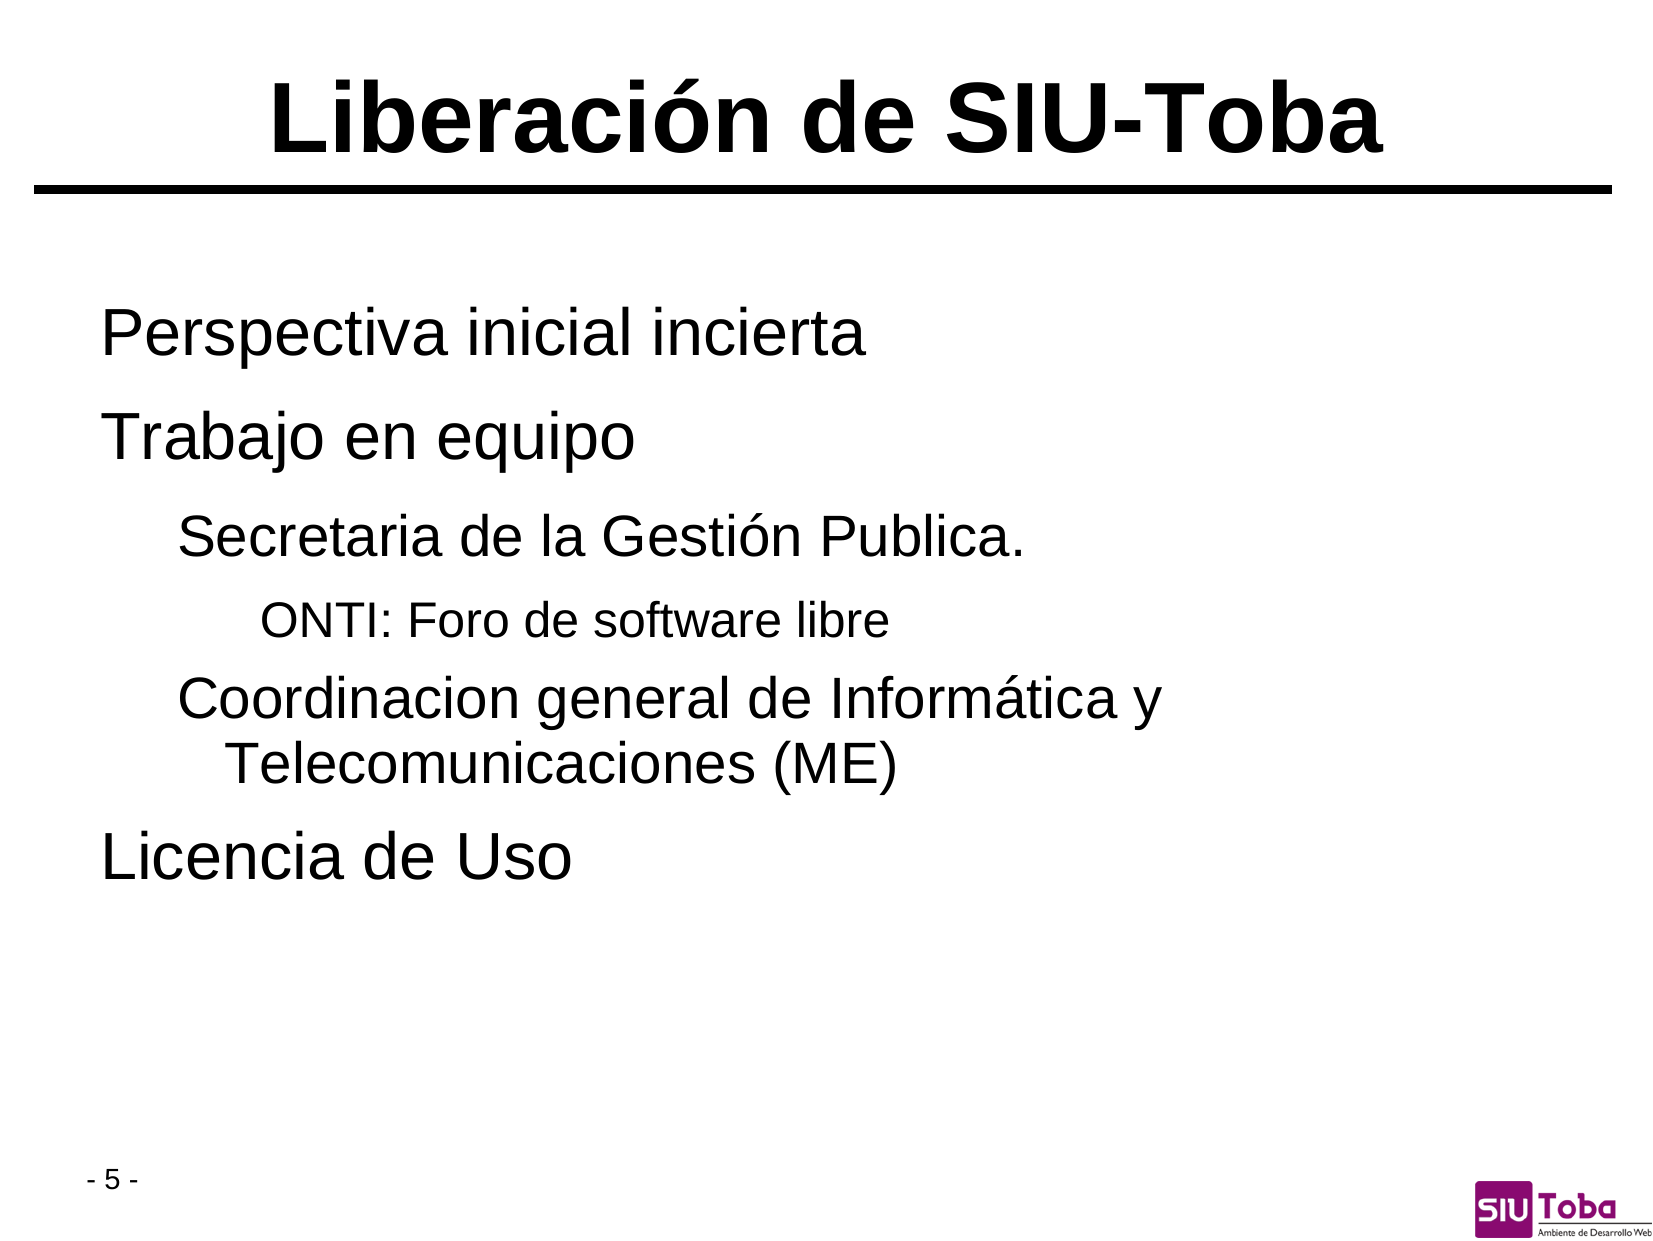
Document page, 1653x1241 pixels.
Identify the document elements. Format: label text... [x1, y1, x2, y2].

picture [1475, 1181, 1652, 1238]
list Perspectiva inicial incierta Trabajo en equipo Secretaria de la Gestión Publica. ONTI: Foro de software libre Coordinacion general de Informática y Telecomunicaciones (ME) Licencia de Uso [82, 295, 1565, 1110]
title Liberación de SIU-Toba [58, 47, 1594, 188]
